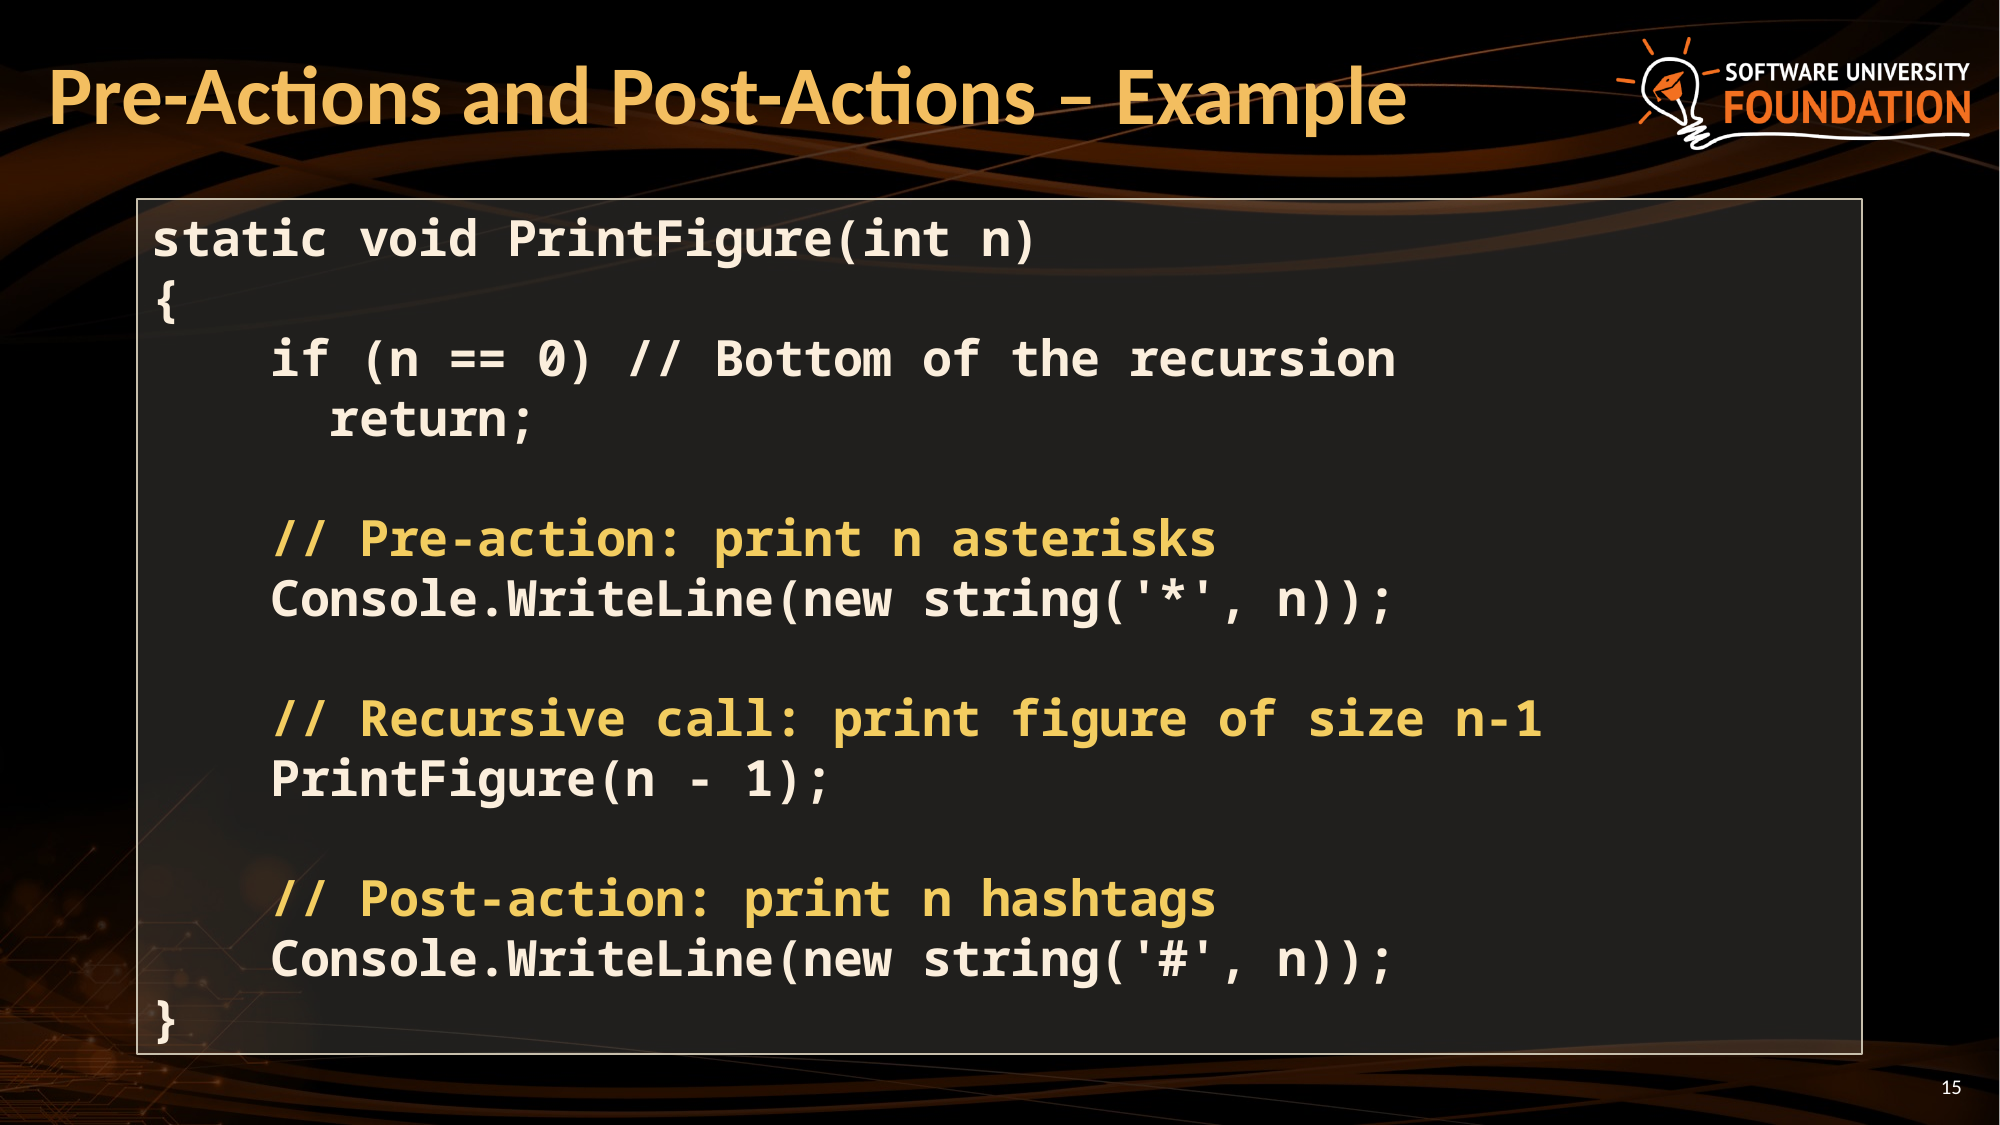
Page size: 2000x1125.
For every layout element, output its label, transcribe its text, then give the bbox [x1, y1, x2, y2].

text_box static void PrintFigure(int n) { if (n == 0) // Bottom of the recursion return; // Pre-action: print n asterisks Console.WriteLine(new string('*', n)); // Recursive call: print figure of size n-1 PrintFigure(n - 1); // Post-action: print n hashtags Console.WriteLine(new string('#', n)); } [137, 199, 1863, 1054]
picture [0, 0, 2000, 1125]
slide_number <number> [1897, 1070, 1968, 1103]
title Pre-Actions and Post-Actions – Example [30, 6, 1602, 189]
